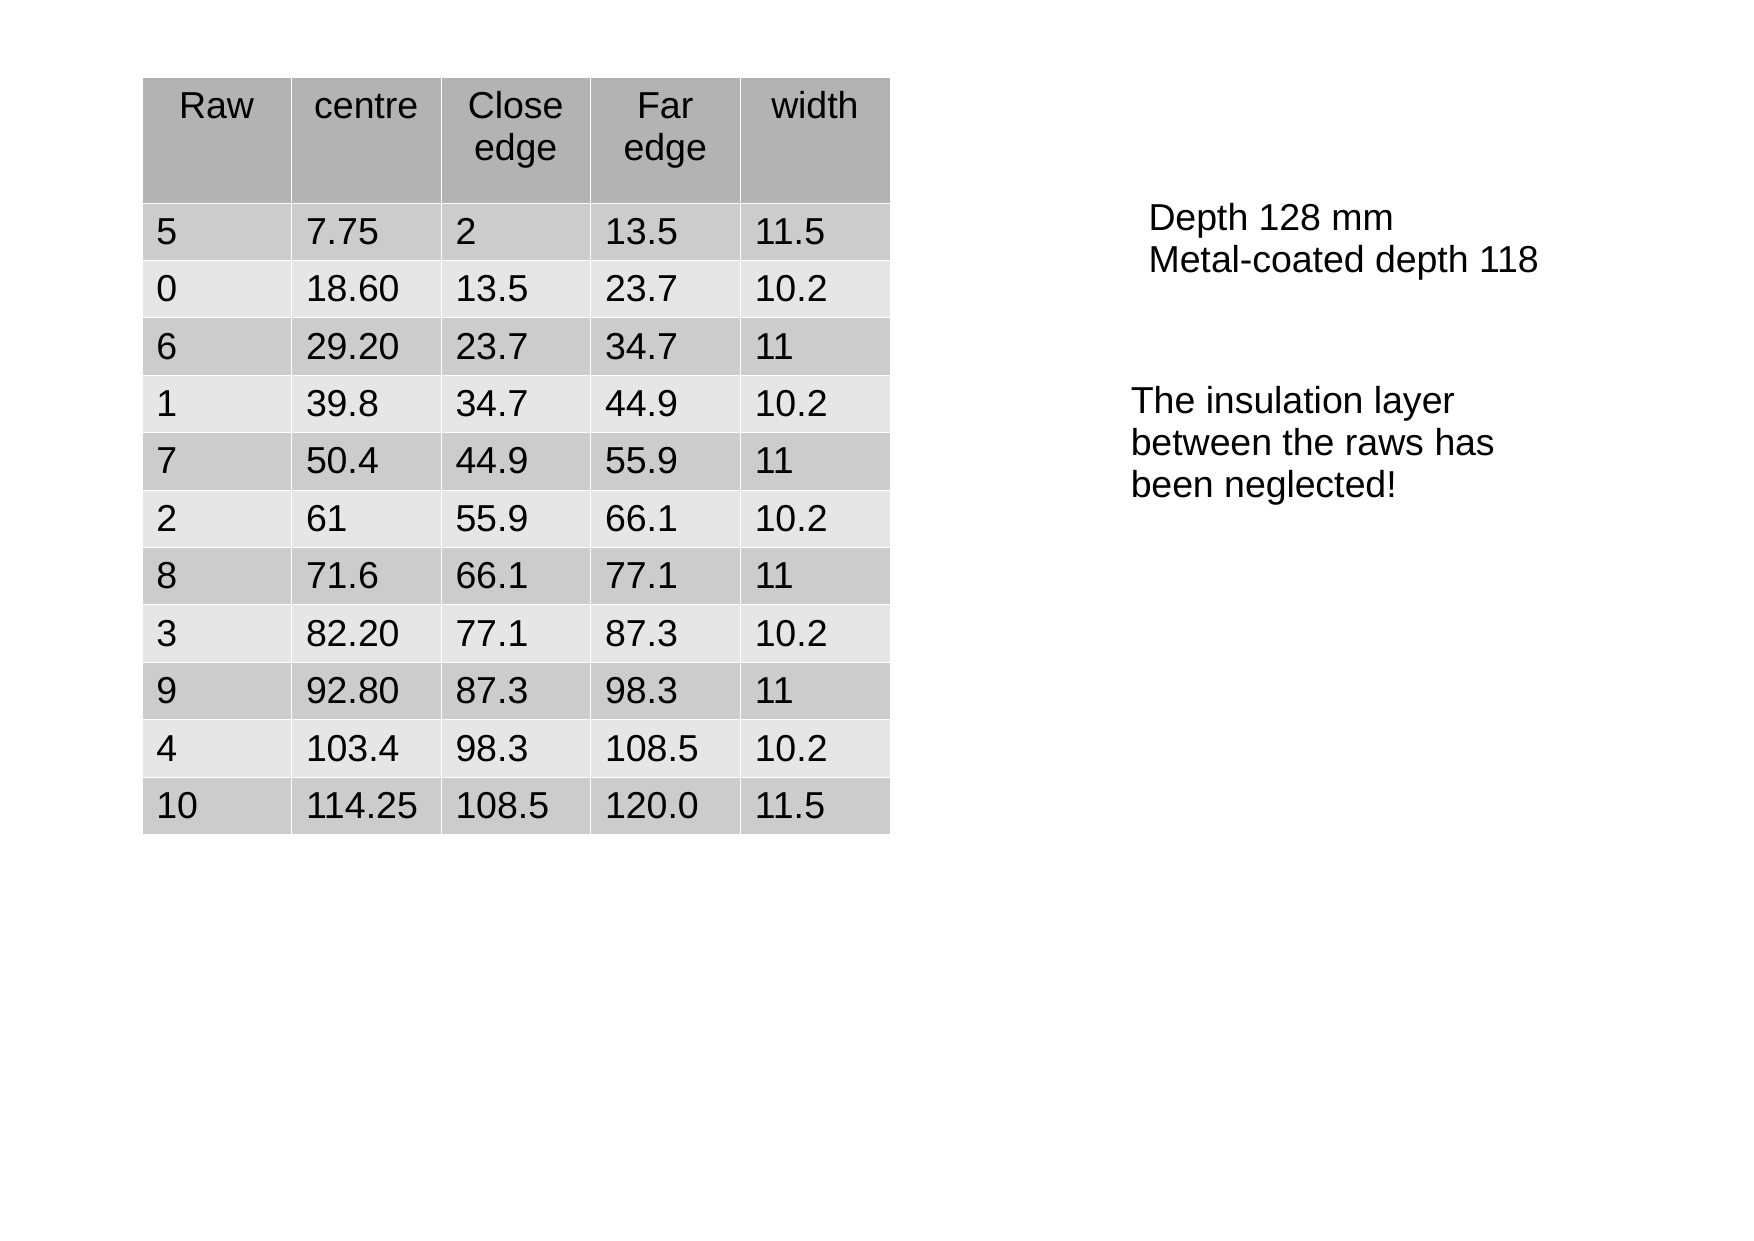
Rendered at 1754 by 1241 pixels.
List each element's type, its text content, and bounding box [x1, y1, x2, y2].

table_cell 10.2 [741, 720, 890, 777]
table_cell 1 [143, 376, 291, 432]
table_cell 66.1 [442, 548, 590, 604]
table_cell 2 [442, 204, 590, 260]
table_cell 55.9 [442, 491, 590, 547]
table_cell 3 [143, 605, 291, 662]
table_cell 71.6 [292, 548, 441, 604]
table_cell 10.2 [741, 605, 890, 662]
table_cell 34.7 [591, 318, 740, 375]
text_box Depth 128 mm Metal-coated depth 118 [1133, 188, 1743, 288]
table_cell 5 [143, 204, 291, 260]
table_cell 11 [741, 663, 890, 719]
table_cell 10.2 [741, 261, 890, 317]
table_cell 55.9 [591, 433, 740, 490]
table_cell 108.5 [442, 778, 590, 834]
table_cell 13.5 [591, 204, 740, 260]
table_cell 11 [741, 433, 890, 490]
table_cell 34.7 [442, 376, 590, 432]
table_header width [741, 78, 890, 203]
table_cell 50.4 [292, 433, 441, 490]
table_header Raw [143, 78, 291, 203]
table_cell 82.20 [292, 605, 441, 662]
table_cell 44.9 [591, 376, 740, 432]
table_cell 0 [143, 261, 291, 317]
table_cell 2 [143, 491, 291, 547]
table_cell 10 [143, 778, 291, 834]
table_cell 23.7 [591, 261, 740, 317]
table_cell 29.20 [292, 318, 441, 375]
table_cell 66.1 [591, 491, 740, 547]
table_cell 77.1 [442, 605, 590, 662]
table_cell 7.75 [292, 204, 441, 260]
table_cell 11 [741, 318, 890, 375]
table_cell 77.1 [591, 548, 740, 604]
table_cell 98.3 [442, 720, 590, 777]
table_header centre [292, 78, 441, 203]
table_cell 18.60 [292, 261, 441, 317]
table_header Close edge [442, 78, 590, 203]
table_cell 8 [143, 548, 291, 604]
table_cell 87.3 [591, 605, 740, 662]
table_cell 10.2 [741, 376, 890, 432]
table_cell 108.5 [591, 720, 740, 777]
table_cell 11.5 [741, 204, 890, 260]
table_cell 9 [143, 663, 291, 719]
table_cell 7 [143, 433, 291, 490]
table_cell 39.8 [292, 376, 441, 432]
table_cell 4 [143, 720, 291, 777]
table_header Far edge [591, 78, 740, 203]
table_cell 10.2 [741, 491, 890, 547]
table_cell 61 [292, 491, 441, 547]
table_cell 44.9 [442, 433, 590, 490]
table_cell 98.3 [591, 663, 740, 719]
text_box The insulation layer between the raws has been neglected! [1116, 372, 1589, 513]
table_cell 92.80 [292, 663, 441, 719]
table_cell 11.5 [741, 778, 890, 834]
table_cell 103.4 [292, 720, 441, 777]
table_cell 114.25 [292, 778, 441, 834]
table_cell 11 [741, 548, 890, 604]
table_cell 120.0 [591, 778, 740, 834]
table_cell 23.7 [442, 318, 590, 375]
table_cell 6 [143, 318, 291, 375]
table_cell 13.5 [442, 261, 590, 317]
table_cell 87.3 [442, 663, 590, 719]
